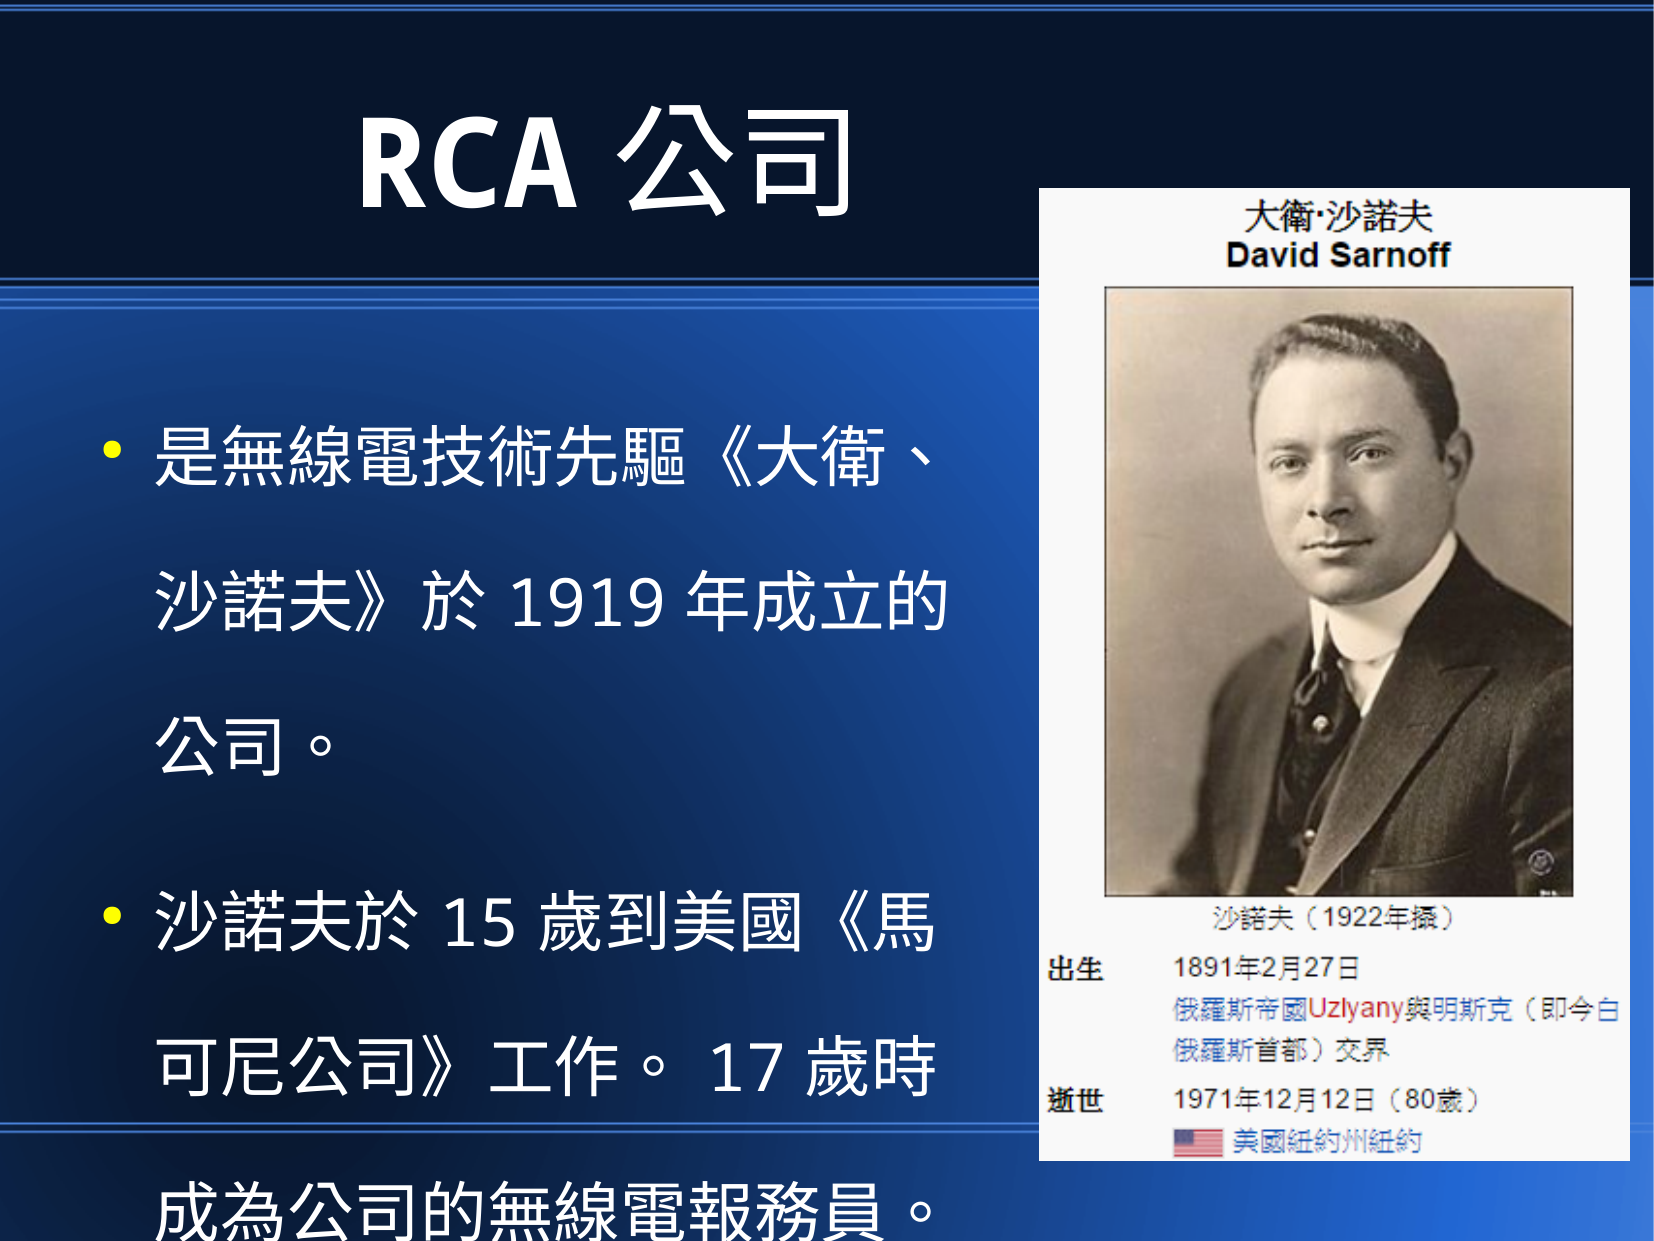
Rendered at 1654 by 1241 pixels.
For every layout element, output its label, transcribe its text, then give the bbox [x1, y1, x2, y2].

picture [0, 0, 1654, 1241]
title RCA公司 [82, 49, 1134, 257]
list 是無線電技術先驅《大衛、沙諾夫》於1919年成立的公司。 沙諾夫於15歲到美國《馬可尼公司》工作。17歲時成為公司的無線電報務員。 [82, 355, 993, 1241]
